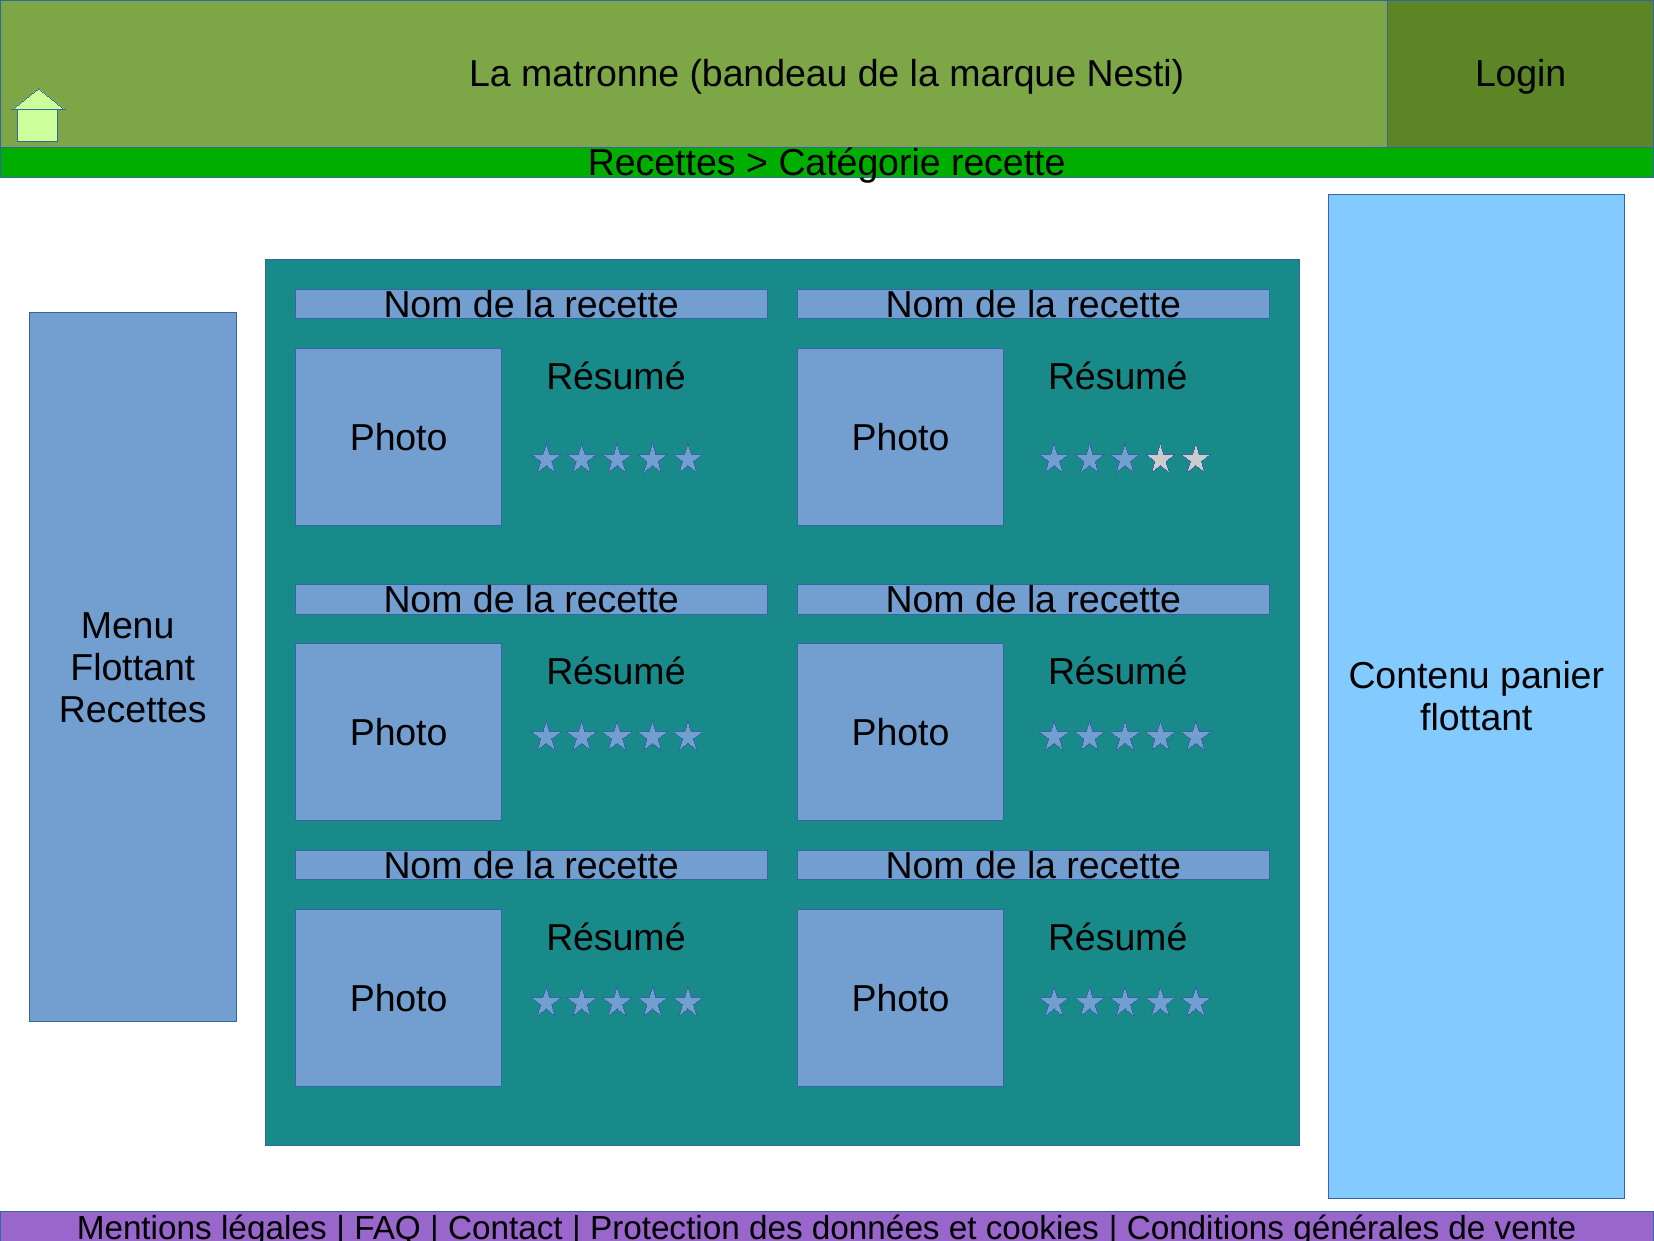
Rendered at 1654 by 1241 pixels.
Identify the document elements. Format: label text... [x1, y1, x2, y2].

text_box Photo [797, 348, 1004, 526]
text_box Résumé [531, 643, 768, 821]
text_box Résumé [531, 348, 768, 526]
text_box Nom de la recette [295, 850, 768, 880]
text_box Photo [797, 643, 1004, 821]
text_box Mentions légales | FAQ | Contact | Protection des données et cookies | Conditions générales de vente [0, 1211, 1654, 1241]
text_box Recettes > Catégorie recette [0, 147, 1654, 178]
text_box Photo [797, 909, 1004, 1087]
text_box La matronne (bandeau de la marque Nesti) [0, 0, 1387, 147]
text_box Nom de la recette [797, 289, 1270, 319]
text_box Photo [295, 909, 502, 1087]
text_box Login [1387, 0, 1654, 147]
text_box Résumé [531, 909, 768, 1087]
text_box Résumé [1033, 643, 1270, 821]
text_box Nom de la recette [797, 584, 1270, 615]
text_box Nom de la recette [797, 850, 1270, 880]
text_box Résumé [1033, 348, 1270, 526]
text_box Photo [295, 348, 502, 526]
text_box Nom de la recette [295, 584, 768, 615]
text_box Contenu panier flottant [1328, 194, 1625, 1199]
text_box Menu Flottant Recettes [29, 312, 237, 1022]
text_box Résumé [1033, 909, 1270, 1087]
text_box Photo [295, 643, 502, 821]
text_box [11, 88, 66, 142]
text_box [265, 259, 1300, 1146]
text_box Nom de la recette [295, 289, 768, 319]
